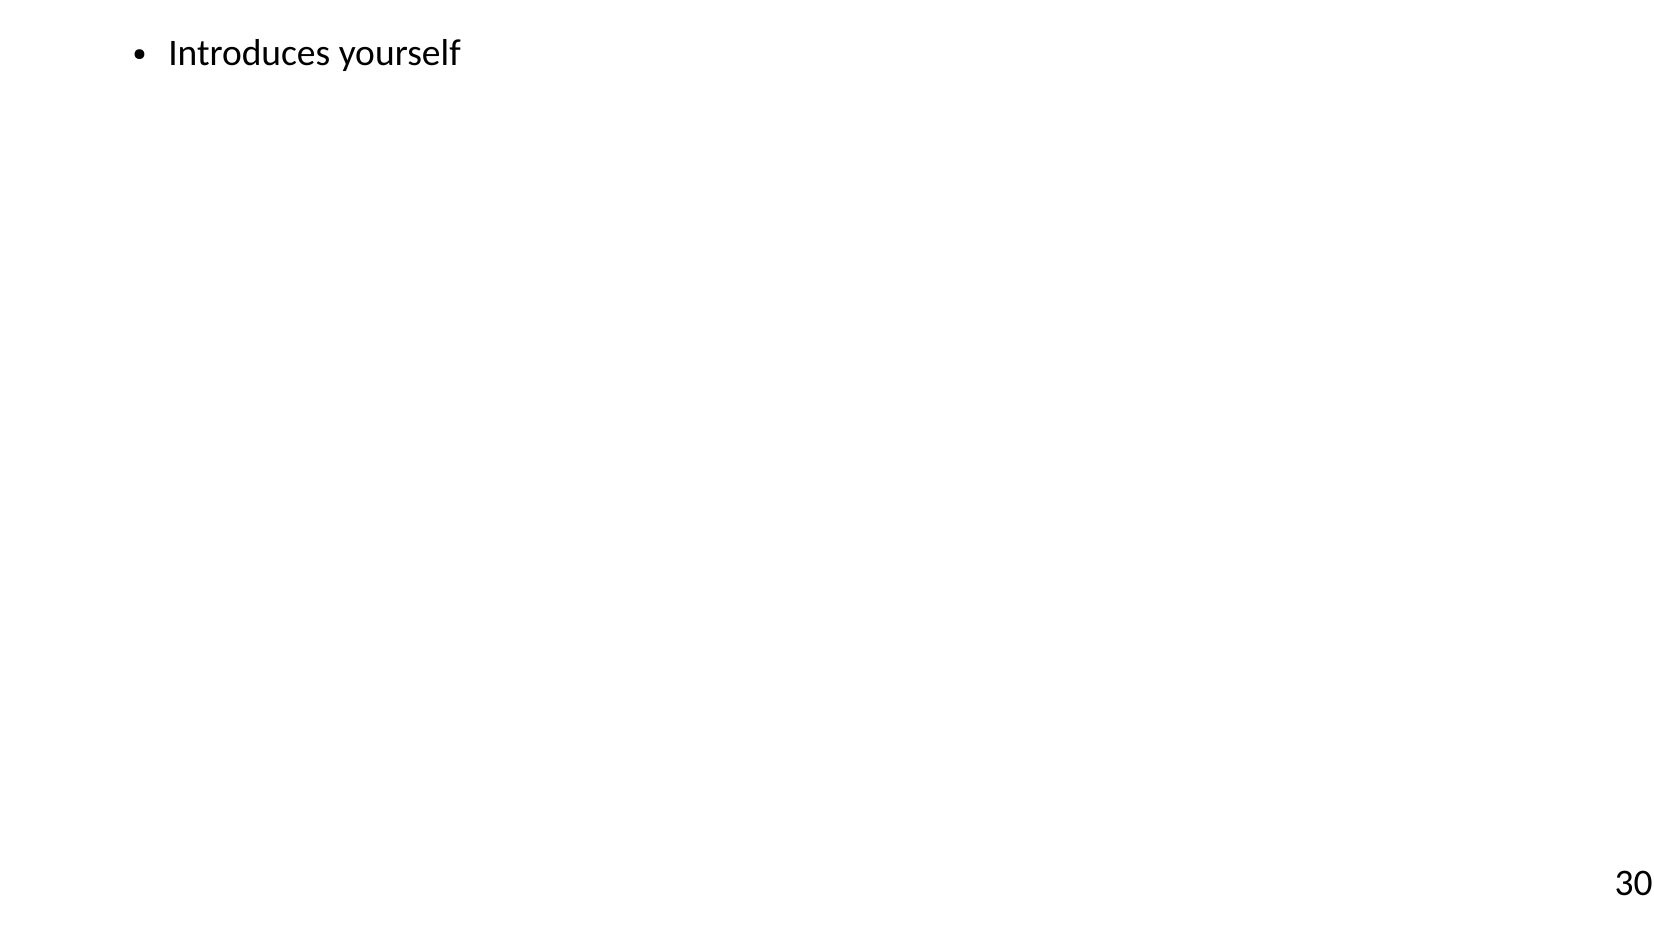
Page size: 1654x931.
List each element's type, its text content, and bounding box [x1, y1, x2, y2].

text_box Introduces yourself [118, 29, 1447, 83]
text_box <number> [1479, 860, 1654, 931]
